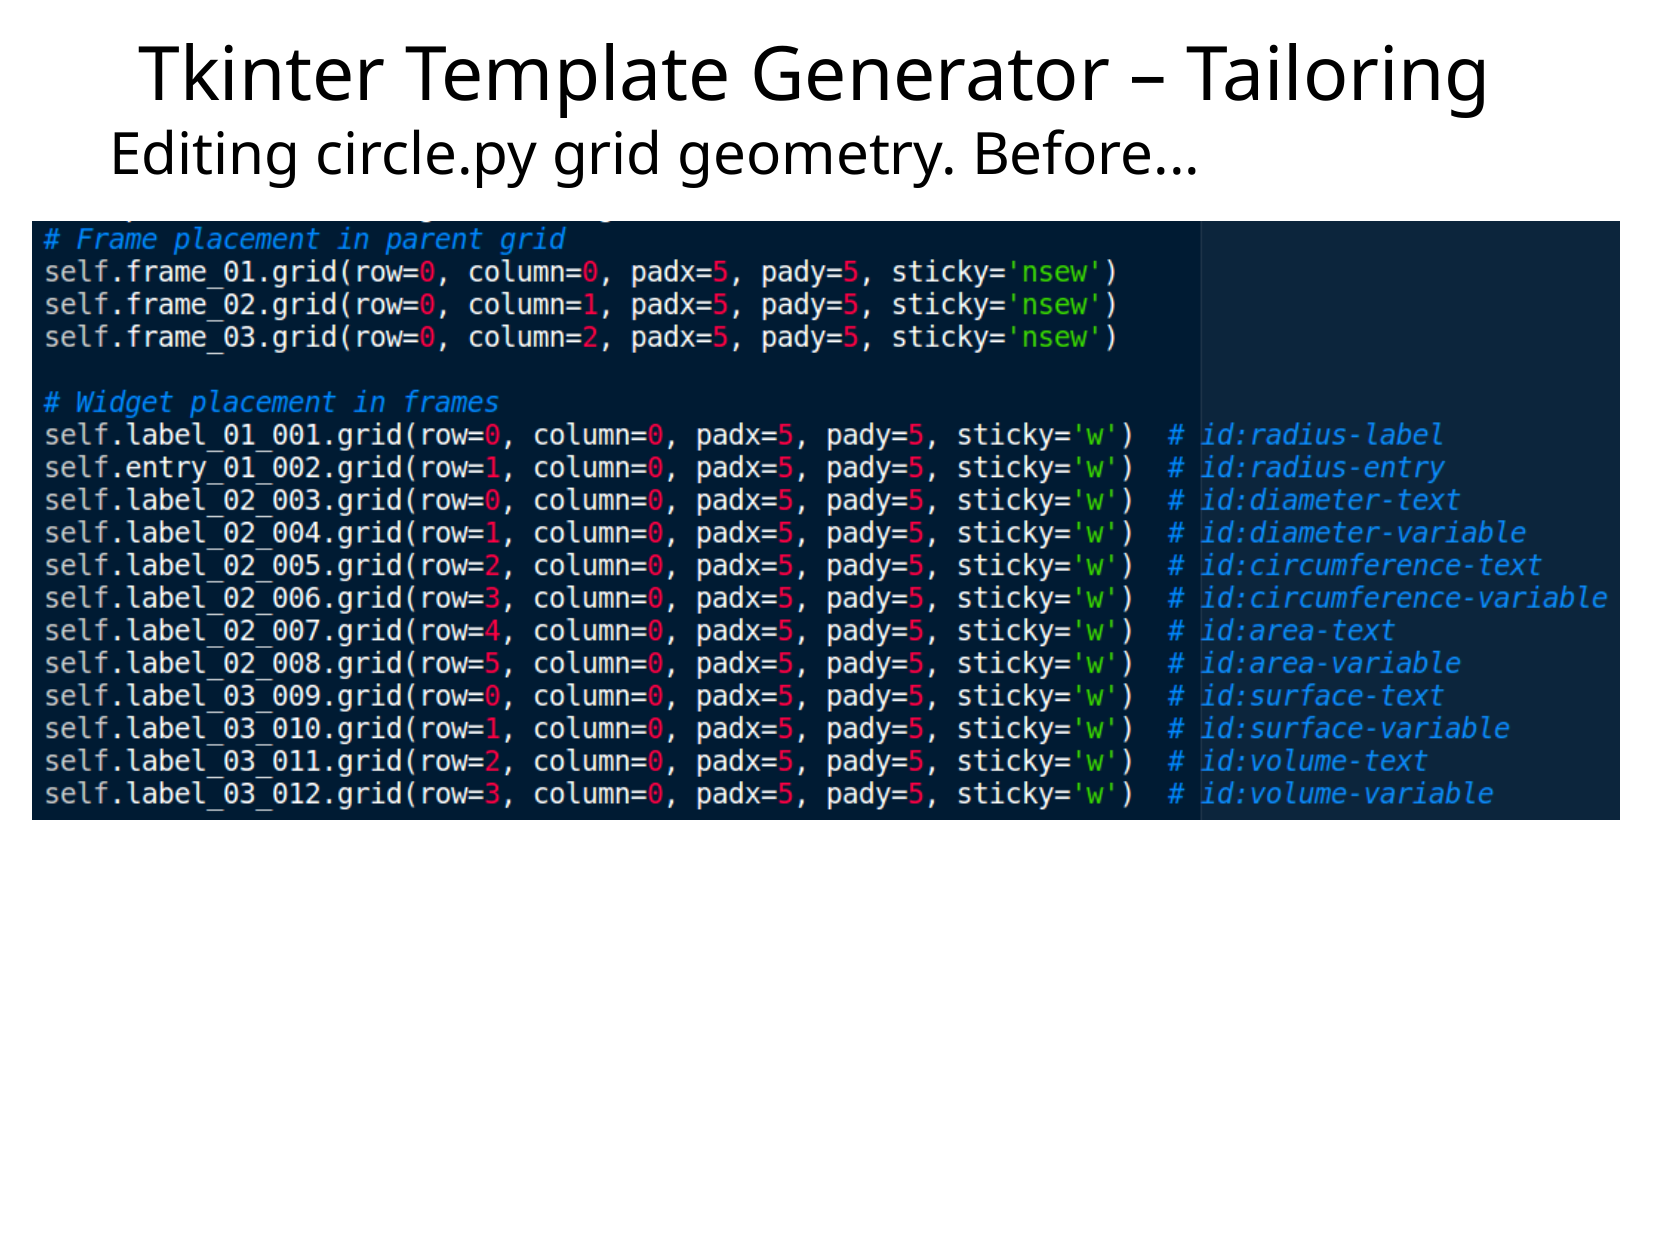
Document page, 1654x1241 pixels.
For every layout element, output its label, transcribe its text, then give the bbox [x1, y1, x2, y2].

title Tkinter Template Generator – Tailoring [70, 7, 1560, 137]
title Editing circle.py grid geometry. Before... [109, 106, 1598, 198]
picture [32, 221, 1620, 820]
